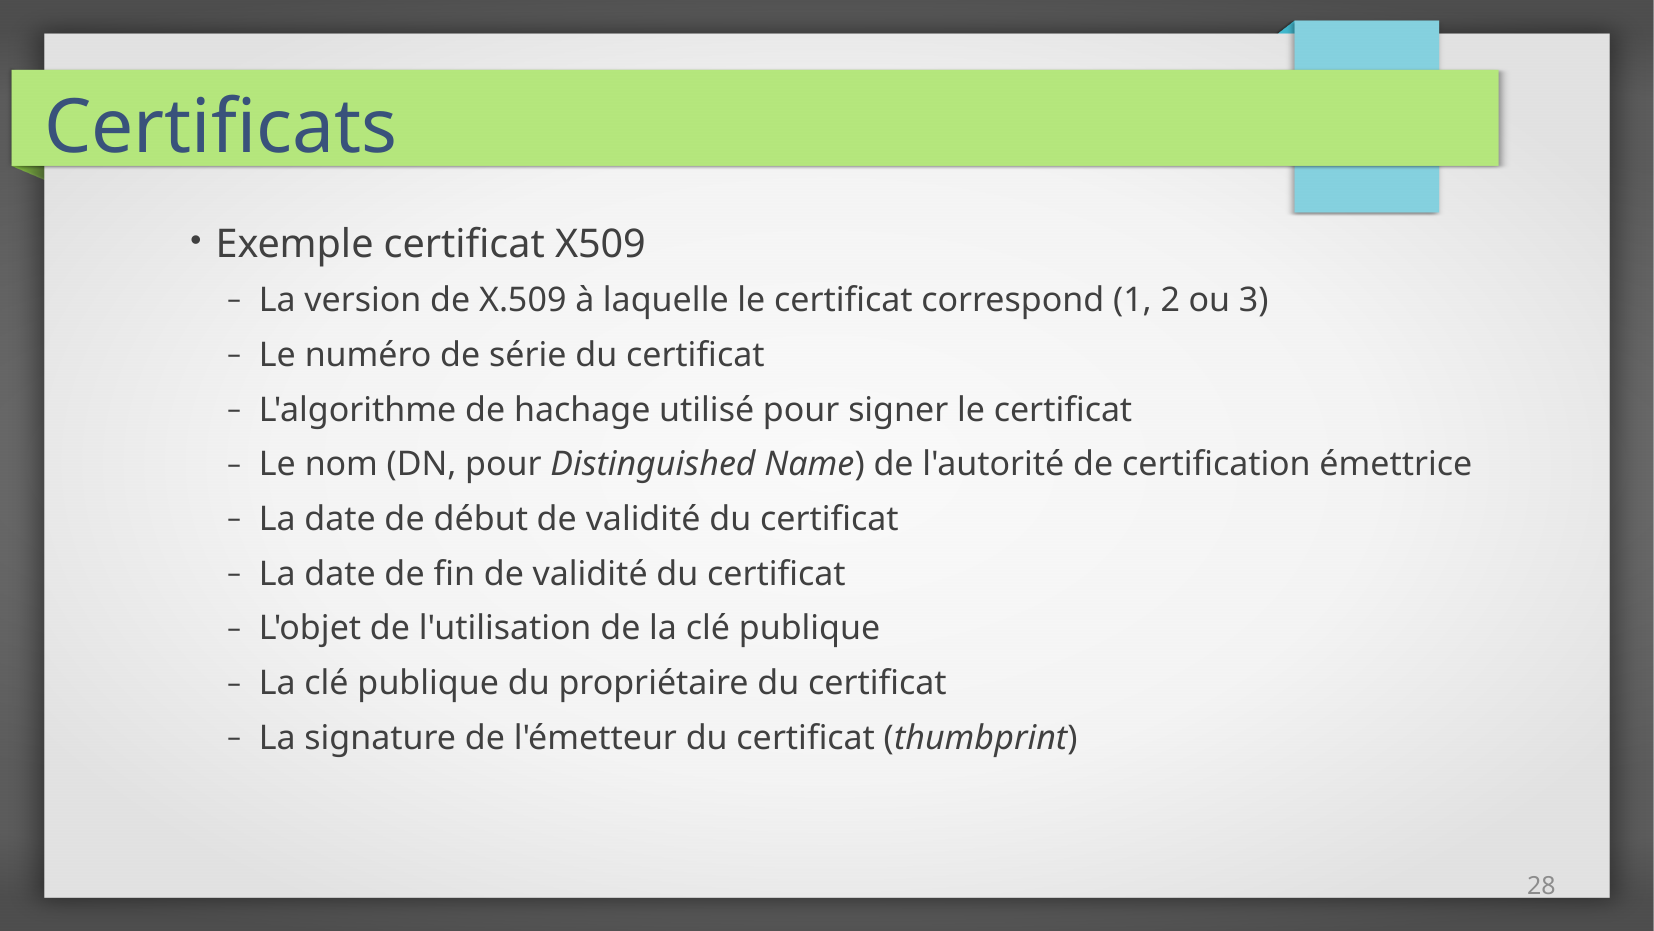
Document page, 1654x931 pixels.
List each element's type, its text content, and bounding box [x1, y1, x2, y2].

text_box Certificats [29, 29, 1518, 174]
text_box <numéro> [1184, 862, 1571, 912]
text_box Exemple certificat X509 La version de X.509 à laquelle le certificat correspond (1, 2 ou 3) Le numéro de série du certificat L'algorithme de hachage utilisé pour signer le certificat Le nom (DN, pour Distinguished Name) de l'autorité de certification émettrice La date de début de validité du certificat La date de fin de validité du certificat L'objet de l'utilisation de la clé publique La clé publique du propriétaire du certificat La signature de l'émetteur du certificat (thumbprint) [175, 211, 1571, 780]
picture [0, 0, 1654, 931]
